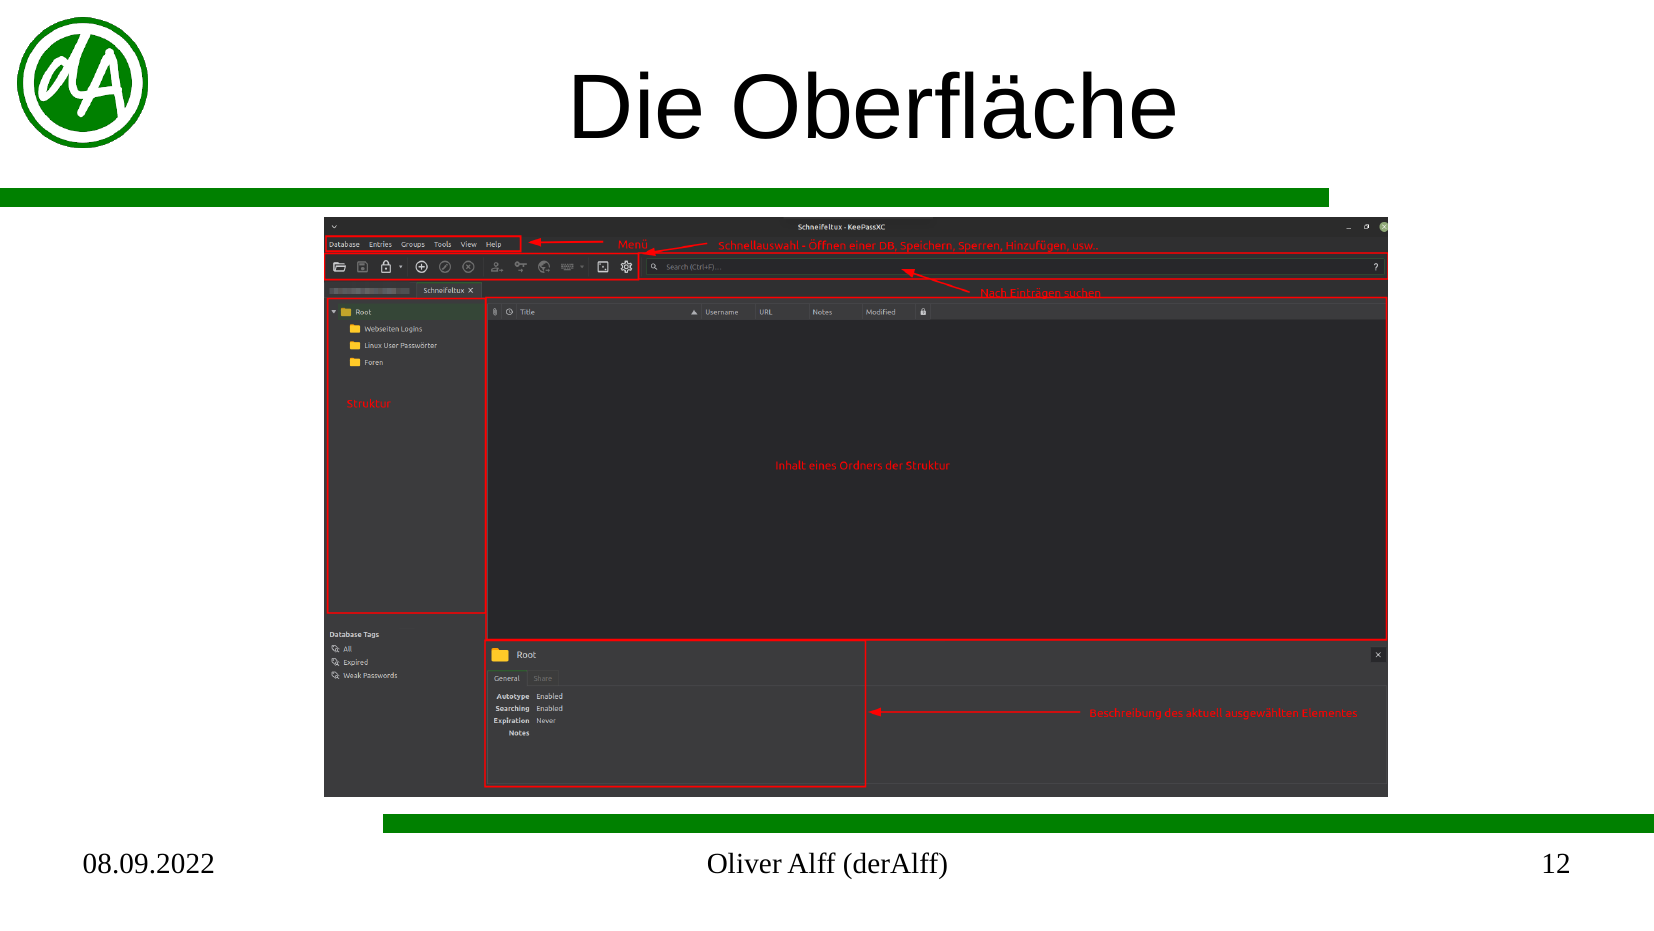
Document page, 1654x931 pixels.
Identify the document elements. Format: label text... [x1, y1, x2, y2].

title Die Oberfläche [177, 37, 1571, 178]
picture [324, 217, 1388, 797]
picture [17, 17, 148, 148]
